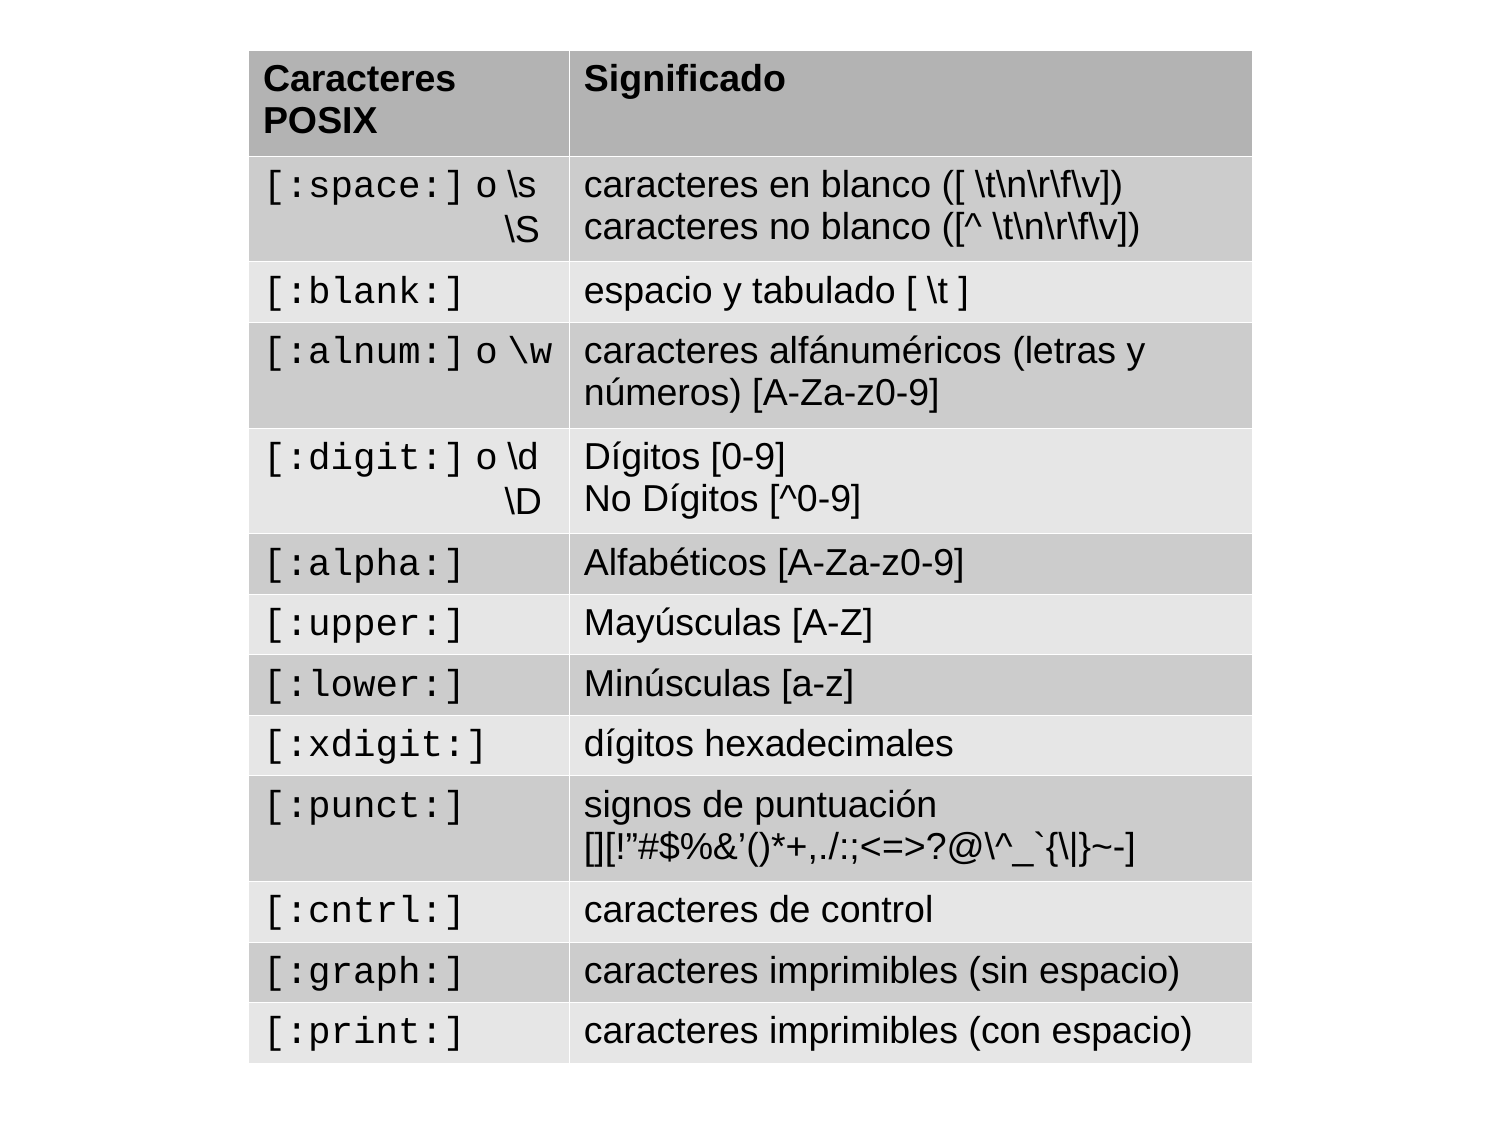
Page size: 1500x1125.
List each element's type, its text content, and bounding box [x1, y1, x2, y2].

table_cell Minúsculas [a-z] [570, 655, 1252, 715]
table_cell signos de puntuación [][!”#$%&’()*+,./:;<=>?@\^_`{\|}~-] [570, 776, 1252, 881]
table_cell caracteres en blanco ([ \t\n\r\f\v]) caracteres no blanco ([^ \t\n\r\f\v]) [570, 157, 1252, 261]
table_cell espacio y tabulado [ \t ] [570, 262, 1252, 322]
table_cell [:space:] o \s \S [249, 157, 569, 261]
table_cell [:lower:] [249, 655, 569, 715]
table_cell caracteres imprimibles (sin espacio) [570, 943, 1252, 1002]
table_cell [:alpha:] [249, 534, 569, 594]
table_cell Alfabéticos [A-Za-z0-9] [570, 534, 1252, 594]
table_cell [:digit:] o \d \D [249, 429, 569, 533]
table_cell [:blank:] [249, 262, 569, 322]
table_cell [:upper:] [249, 595, 569, 654]
table_cell Dígitos [0-9] No Dígitos [^0-9] [570, 429, 1252, 533]
table_cell caracteres de control [570, 882, 1252, 942]
table_cell caracteres imprimibles (con espacio) [570, 1003, 1252, 1063]
table_cell Mayúsculas [A-Z] [570, 595, 1252, 654]
table_header Significado [570, 51, 1252, 156]
table_cell [:punct:] [249, 776, 569, 881]
table_cell [:print:] [249, 1003, 569, 1063]
table_cell dígitos hexadecimales [570, 716, 1252, 775]
table_cell [:xdigit:] [249, 716, 569, 775]
table_cell [:alnum:] o \w [249, 323, 569, 428]
table_header Caracteres POSIX [249, 51, 569, 156]
table_cell [:cntrl:] [249, 882, 569, 942]
table_cell caracteres alfánuméricos (letras y números) [A-Za-z0-9] [570, 323, 1252, 428]
table_cell [:graph:] [249, 943, 569, 1002]
